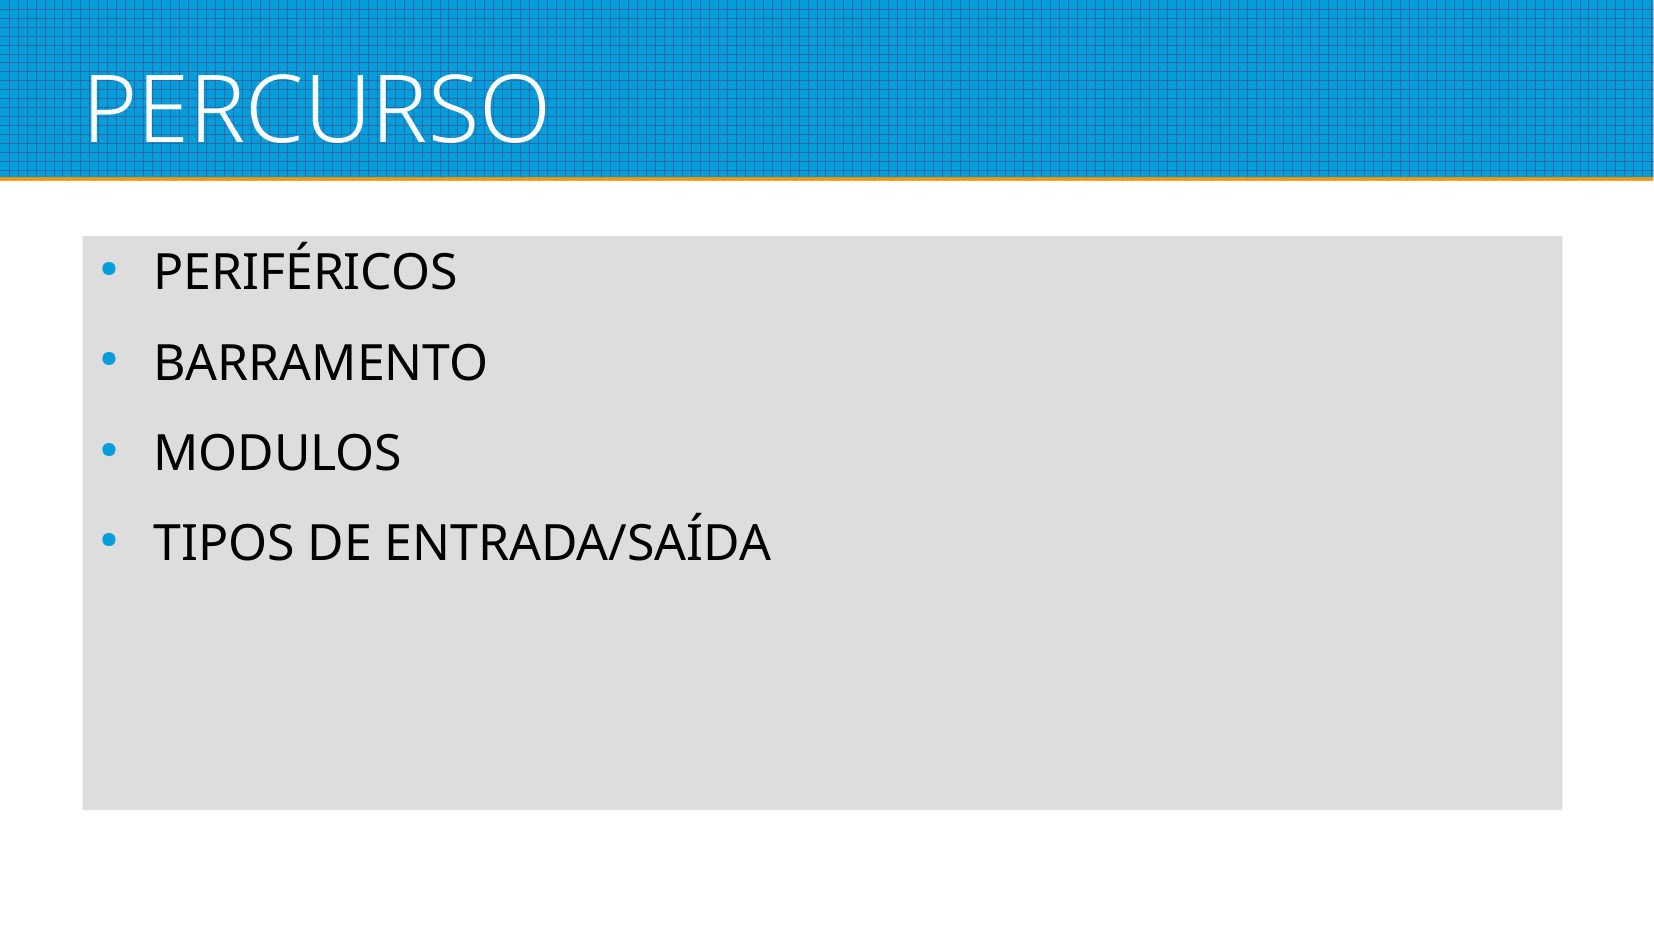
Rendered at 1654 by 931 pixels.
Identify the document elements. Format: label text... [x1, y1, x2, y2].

list PERIFÉRICOS BARRAMENTO MODULOS TIPOS DE ENTRADA/SAÍDA [82, 236, 1563, 811]
title PERCURSO [82, 14, 1571, 171]
